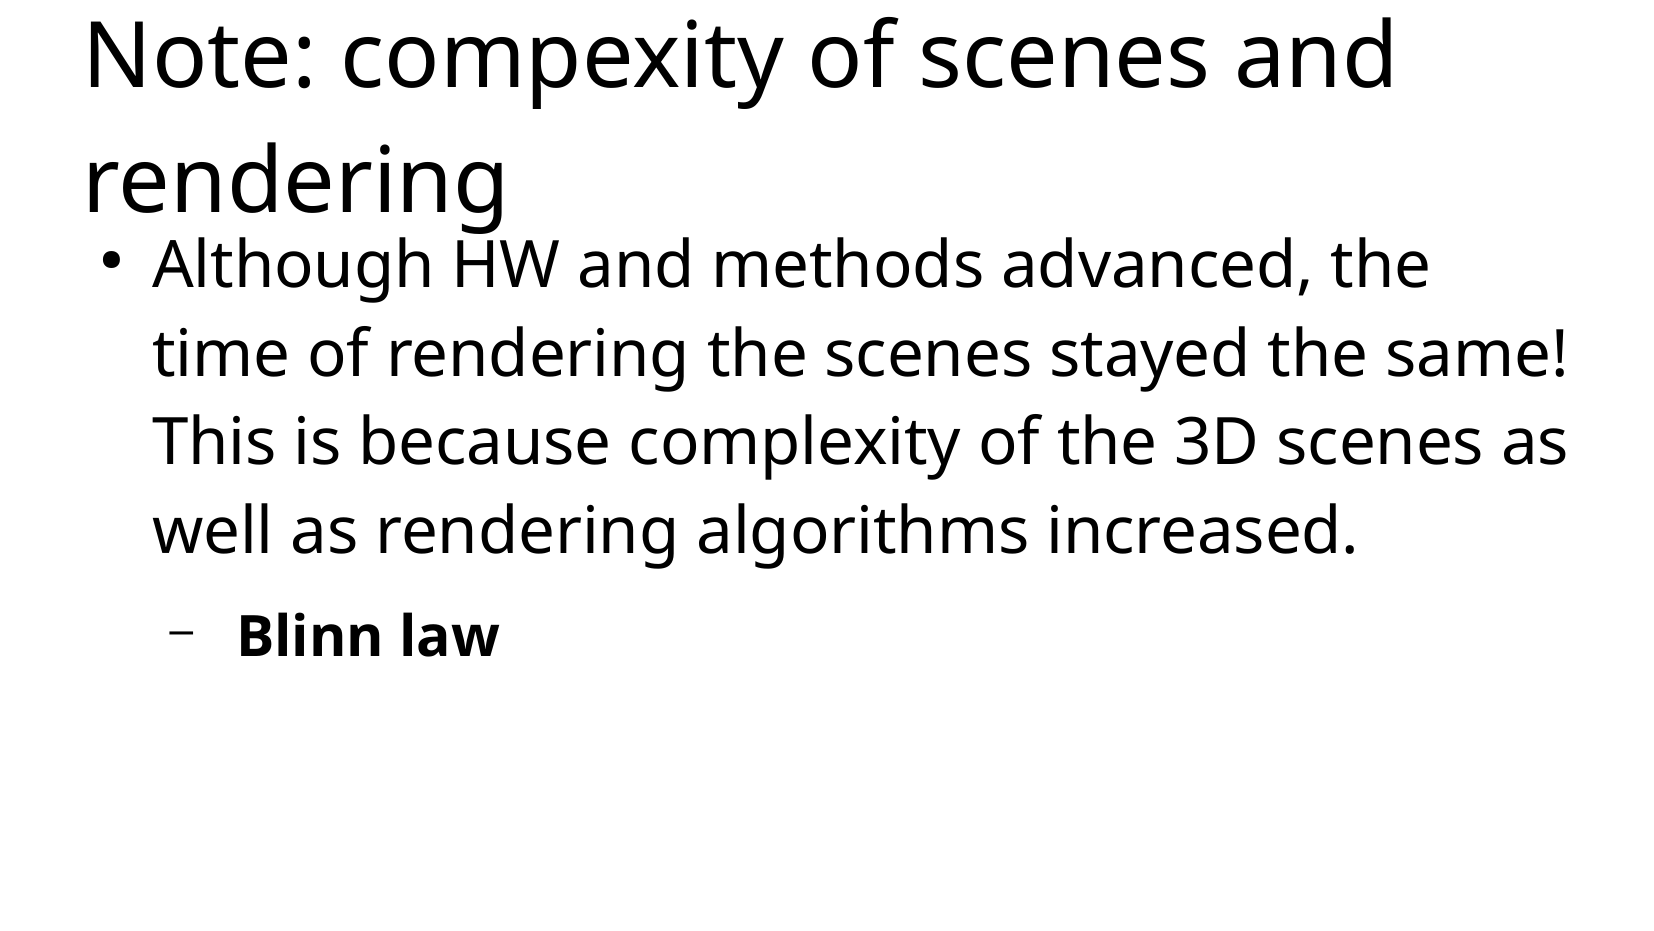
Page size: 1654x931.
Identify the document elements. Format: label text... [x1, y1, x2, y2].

title Note: compexity of scenes and rendering [82, 37, 1571, 193]
list Although HW and methods advanced, the time of rendering the scenes stayed the same! This is because complexity of the 3D scenes as well as rendering algorithms increased. Blinn law [82, 217, 1571, 758]
